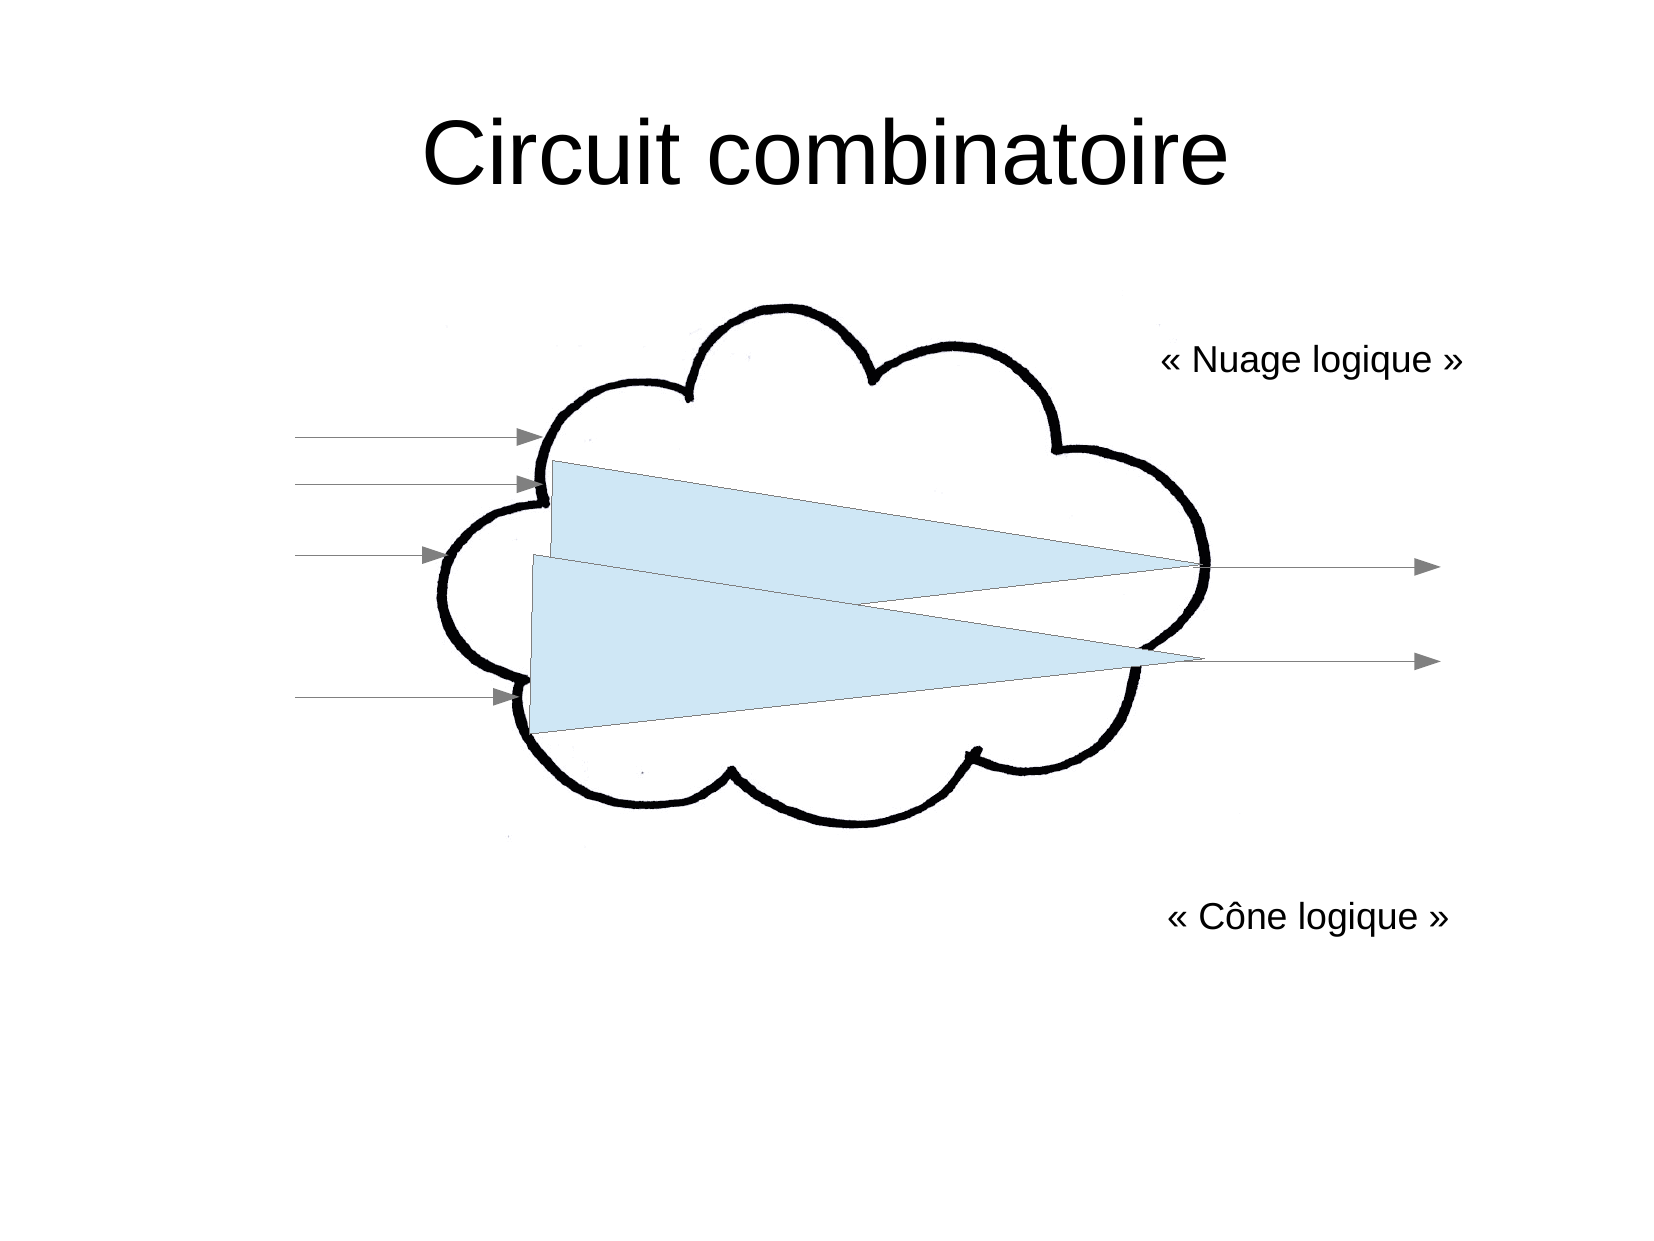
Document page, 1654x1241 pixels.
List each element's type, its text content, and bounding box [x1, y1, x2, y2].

text_box « Cône logique » [1152, 888, 1465, 945]
title Circuit combinatoire [82, 49, 1571, 257]
text_box « Nuage logique » [1145, 330, 1479, 388]
text_box [529, 460, 1205, 735]
picture [413, 283, 1241, 849]
